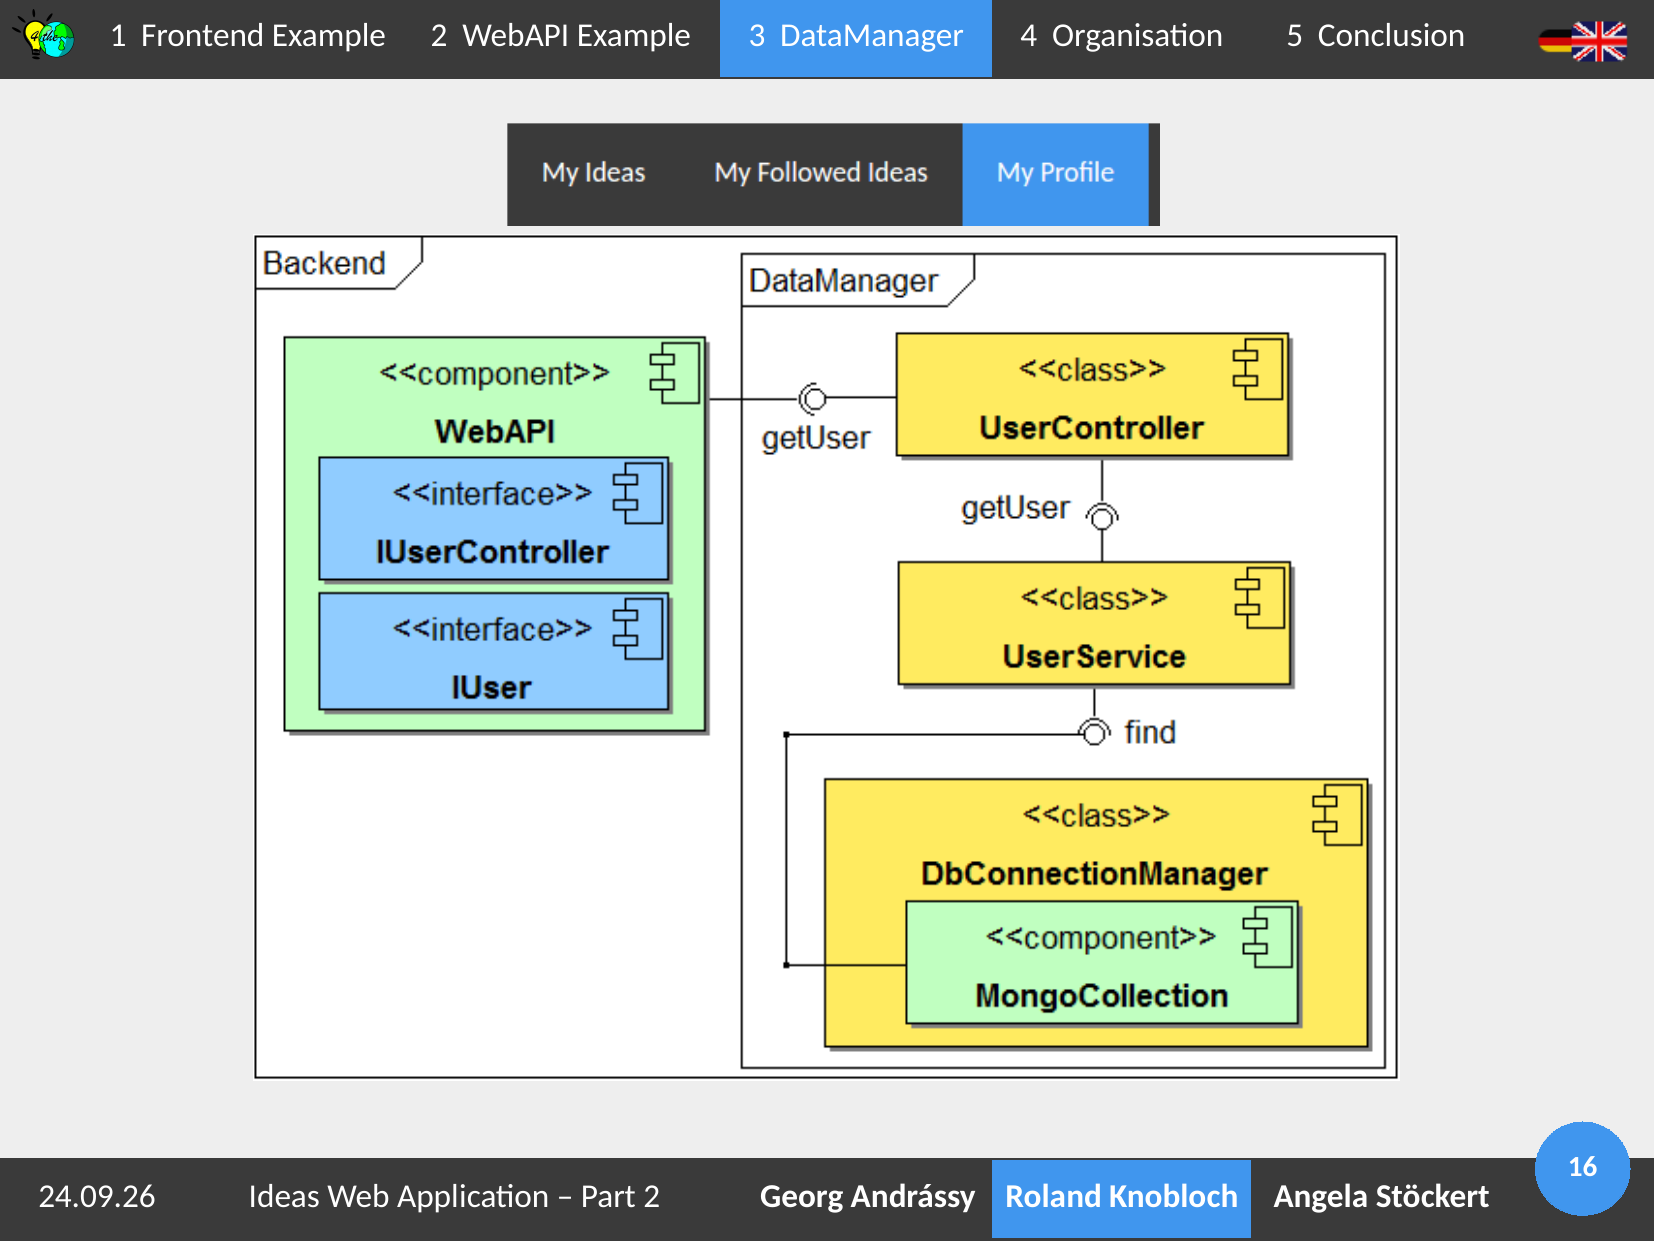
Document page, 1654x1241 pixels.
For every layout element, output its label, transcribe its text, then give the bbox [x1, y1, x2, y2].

text_box 1 Frontend Example [94, 0, 401, 77]
picture [253, 234, 1400, 1081]
picture [1536, 18, 1629, 64]
text_box 2 WebAPI Example [401, 0, 720, 77]
text_box Roland Knobloch [992, 1160, 1251, 1238]
text_box 4 Organisation [992, 0, 1251, 77]
text_box Ideas Web Application – Part 2 [242, 1160, 668, 1238]
text_box Angela Stöckert [1251, 1160, 1512, 1238]
text_box 3 DataManager [720, 0, 992, 77]
text_box Georg Andrássy [744, 1160, 992, 1238]
picture [2, 0, 83, 79]
picture [506, 122, 1160, 226]
text_box 5 Conclusion [1251, 0, 1501, 77]
